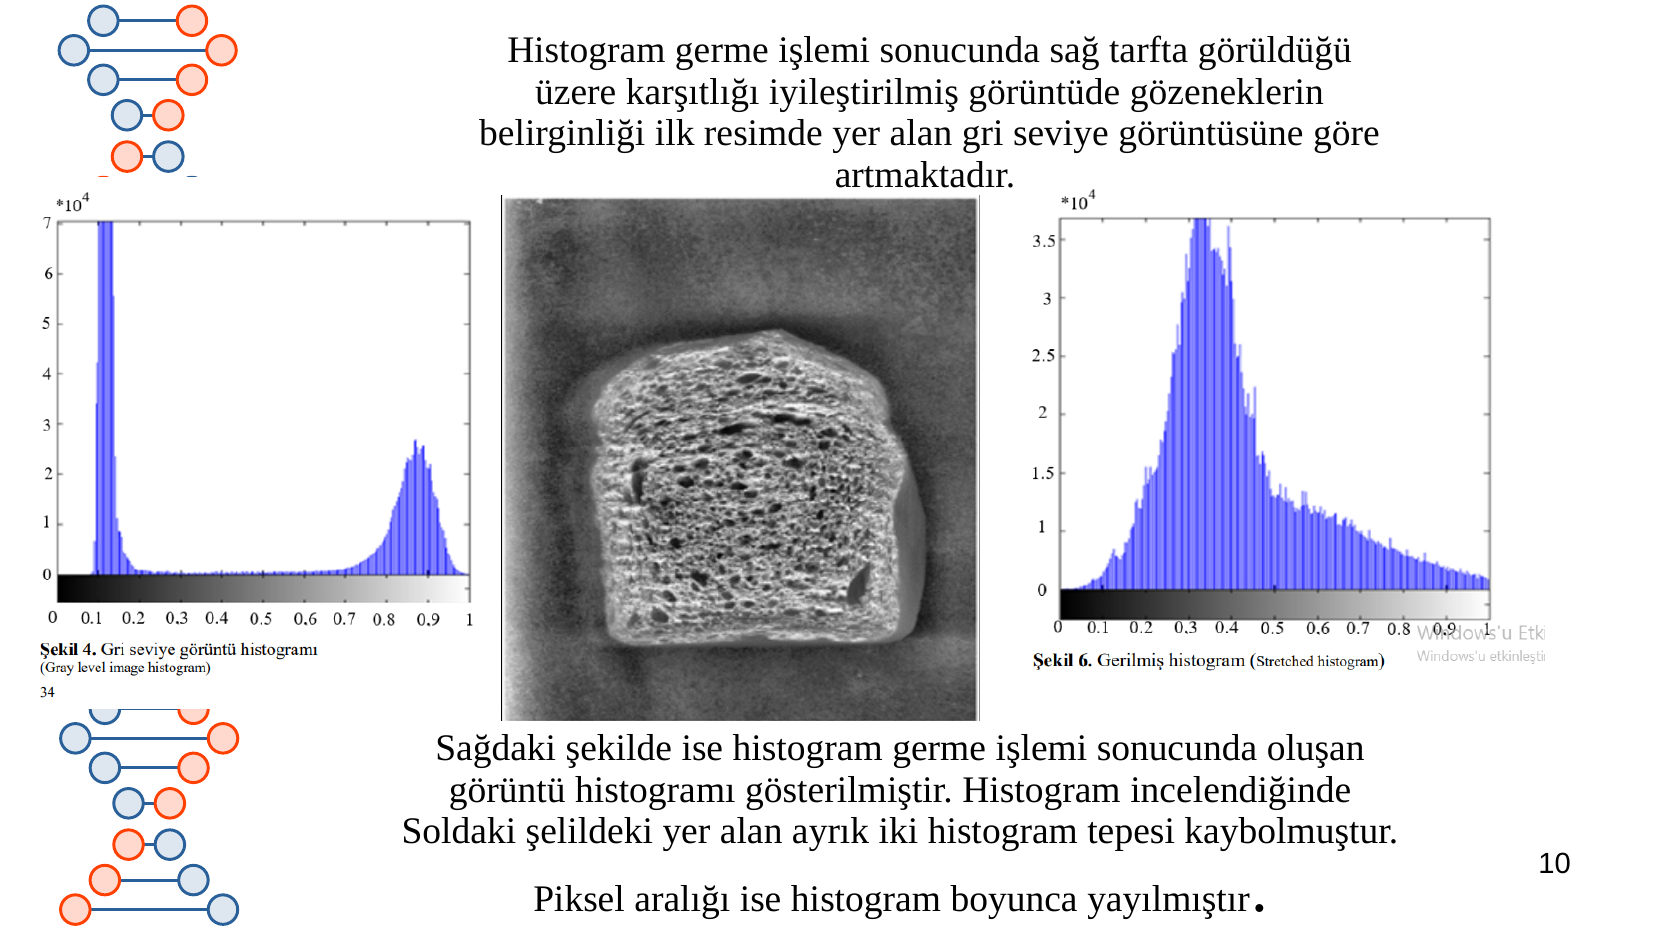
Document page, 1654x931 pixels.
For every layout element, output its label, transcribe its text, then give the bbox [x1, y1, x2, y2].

picture [1018, 177, 1545, 680]
picture [501, 195, 980, 721]
picture [0, 177, 490, 709]
title Histogram germe işlemi sonucunda sağ tarfta görüldüğü üzere karşıtlığı iyileştirilmiş görüntüde gözeneklerin belirginliği ilk resimde yer alan gri seviye görüntüsüne göre artmaktadır. [265, 29, 1595, 196]
subtitle Sağdaki şekilde ise histogram germe işlemi sonucunda oluşan görüntü histogramı gösterilmiştir. Histogram incelendiğinde Soldaki şelildeki yer alan ayrık iki histogram tepesi kaybolmuştur. Piksel aralığı ise histogram boyunca yayılmıştır. [236, 390, 1565, 931]
